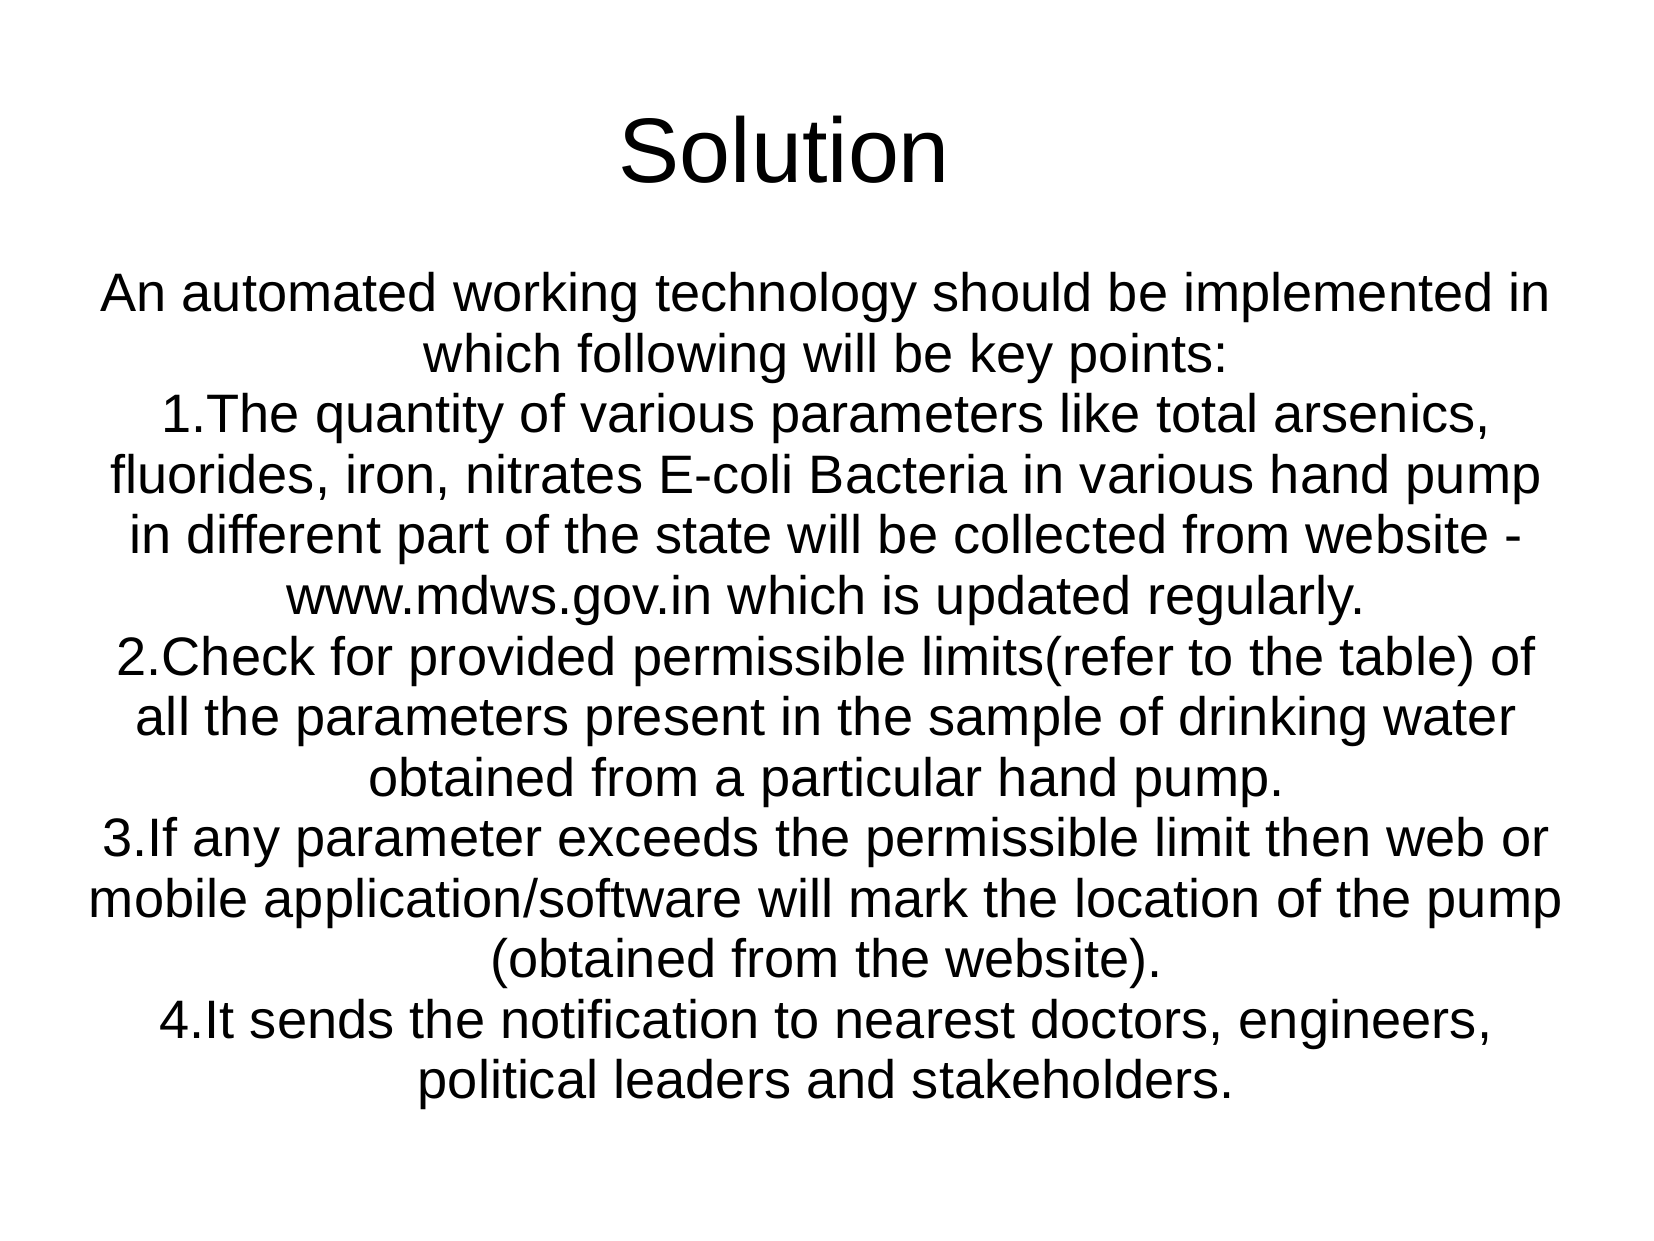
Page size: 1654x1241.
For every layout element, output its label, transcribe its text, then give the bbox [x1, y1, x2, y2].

subtitle An automated working technology should be implemented in which following will be key points: 1.The quantity of various parameters like total arsenics, fluorides, iron, nitrates E-coli Bacteria in various hand pump in different part of the state will be collected from website - www.mdws.gov.in which is updated regularly. 2.Check for provided permissible limits(refer to the table) of all the parameters present in the sample of drinking water obtained from a particular hand pump. 3.If any parameter exceeds the permissible limit then web or mobile application/software will mark the location of the pump (obtained from the website). 4.It sends the notification to nearest doctors, engineers, political leaders and stakeholders. [82, 262, 1571, 1111]
title Solution [53, 47, 1542, 255]
